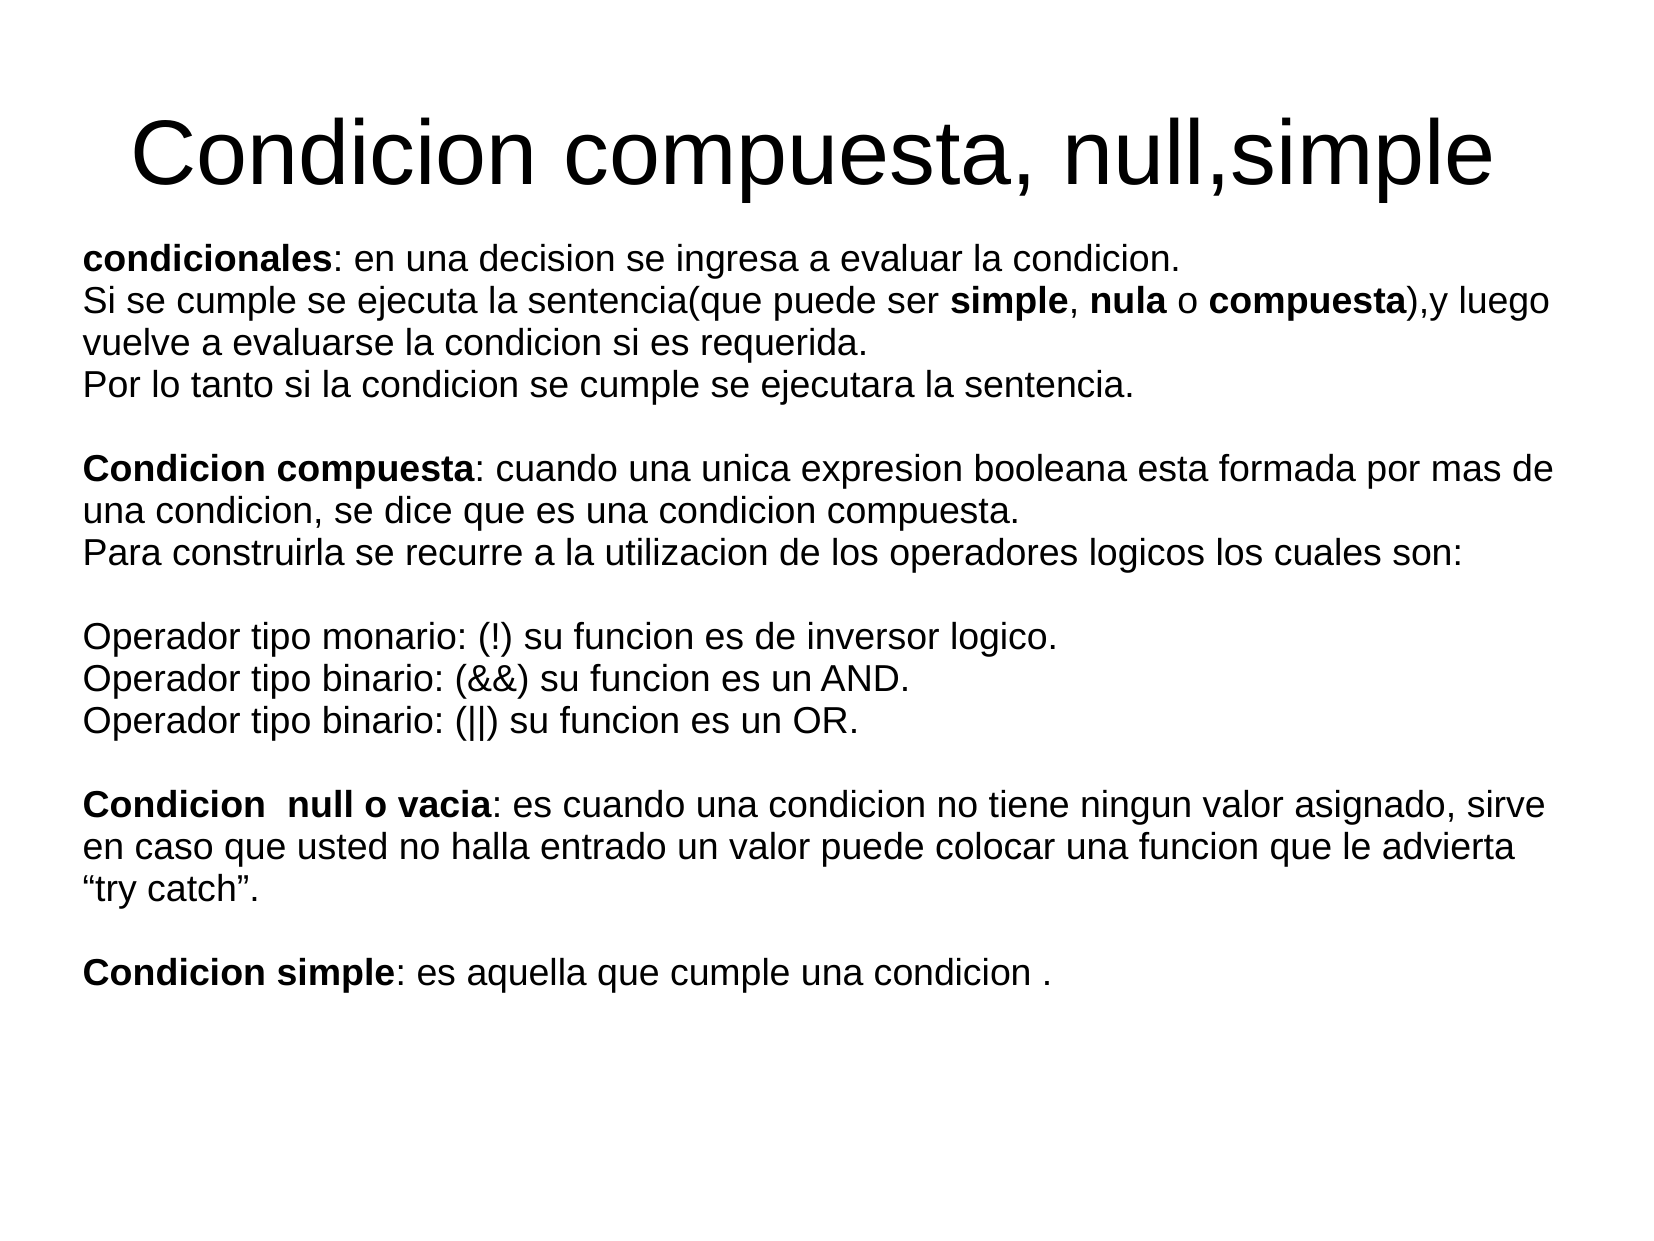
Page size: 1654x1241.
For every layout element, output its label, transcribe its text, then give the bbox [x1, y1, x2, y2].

title Condicion compuesta, null,simple [82, 49, 1571, 233]
subtitle condicionales: en una decision se ingresa a evaluar la condicion. Si se cumple se ejecuta la sentencia(que puede ser simple, nula o compuesta),y luego vuelve a evaluarse la condicion si es requerida. Por lo tanto si la condicion se cumple se ejecutara la sentencia. Condicion compuesta: cuando una unica expresion booleana esta formada por mas de una condicion, se dice que es una condicion compuesta. Para construirla se recurre a la utilizacion de los operadores logicos los cuales son: Operador tipo monario: (!) su funcion es de inversor logico. Operador tipo binario: (&&) su funcion es un AND. Operador tipo binario: (||) su funcion es un OR. Condicion null o vacia: es cuando una condicion no tiene ningun valor asignado, sirve en caso que usted no halla entrado un valor puede colocar una funcion que le advierta “try catch”. Condicion simple: es aquella que cumple una condicion . [82, 233, 1571, 1165]
